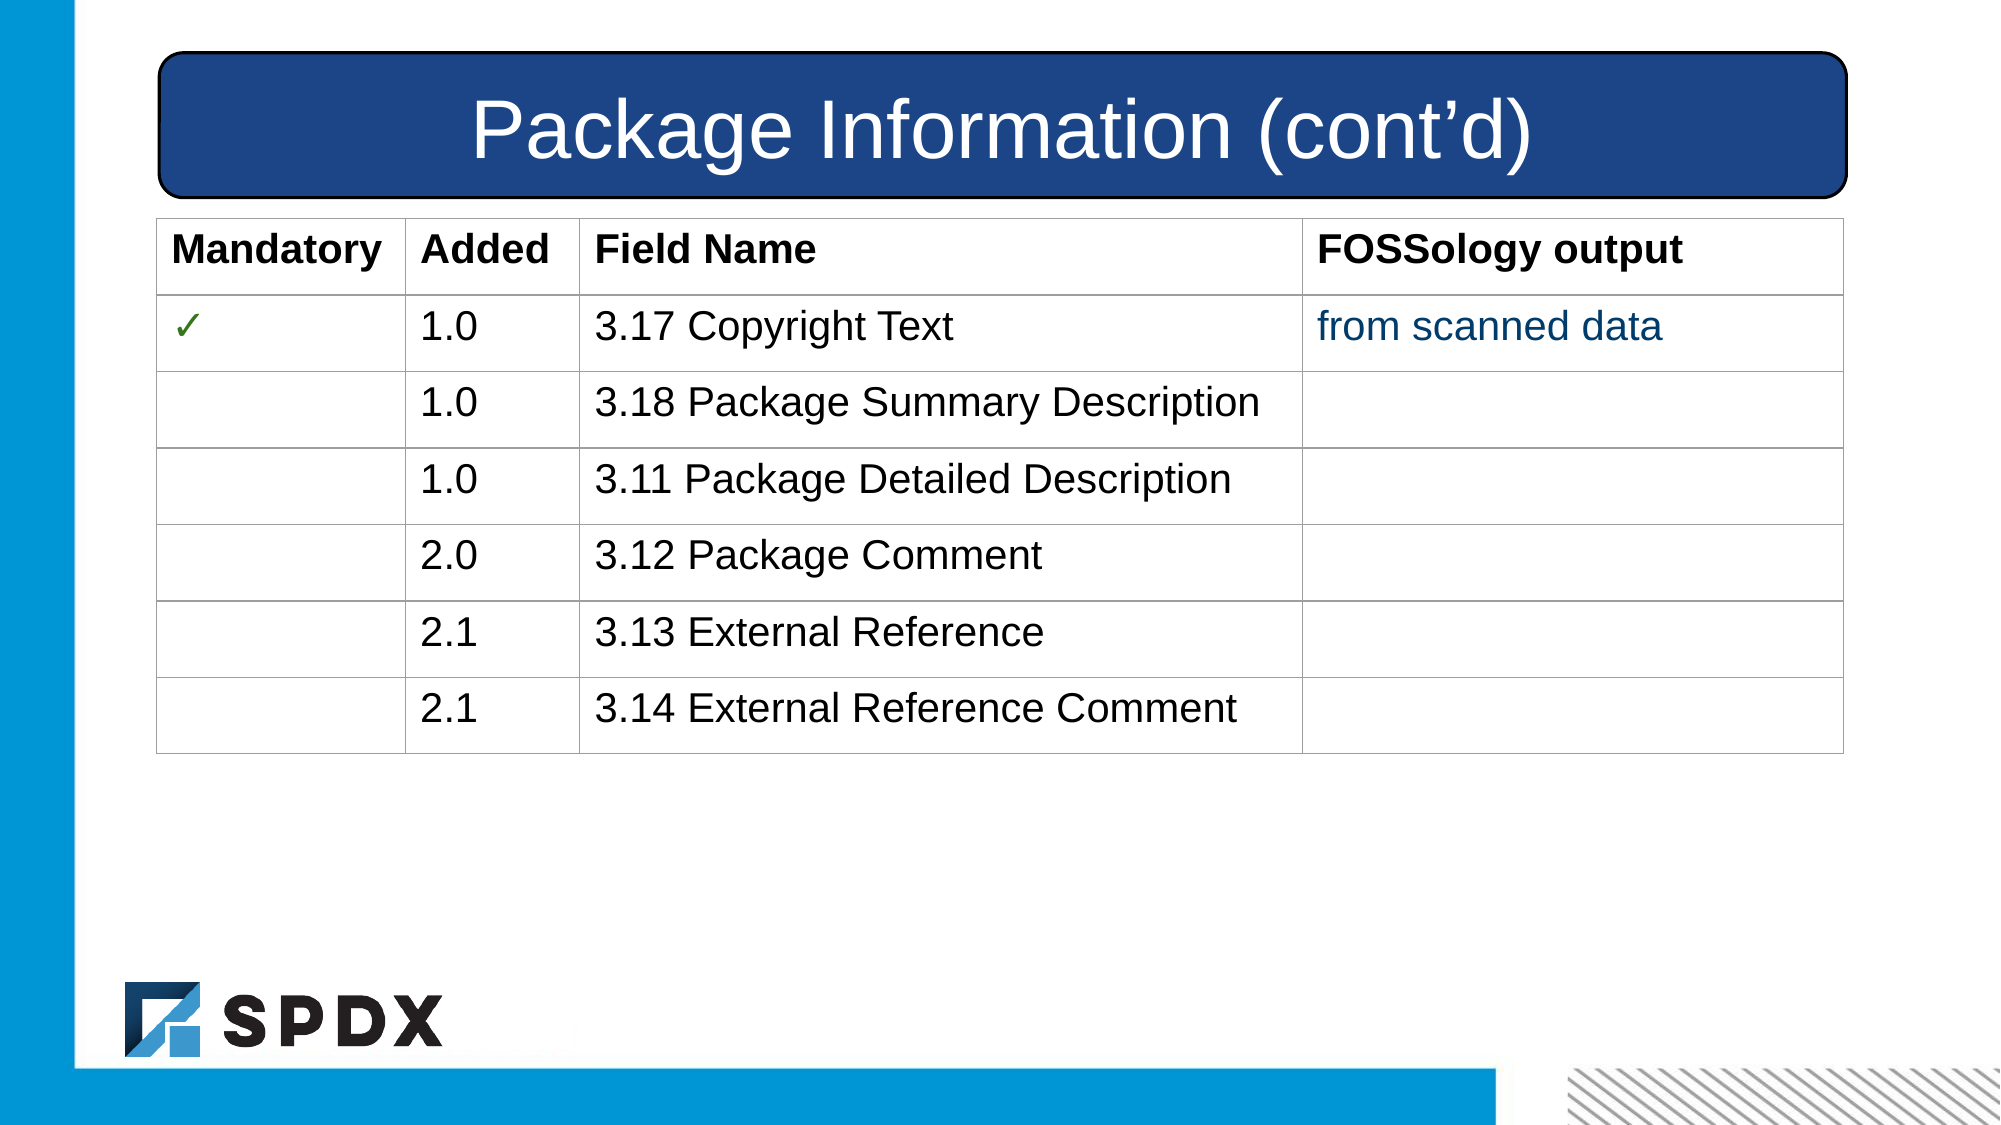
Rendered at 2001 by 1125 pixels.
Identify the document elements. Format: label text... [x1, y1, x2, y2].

table_header Field Name [580, 219, 1302, 294]
picture [74, 0, 2000, 1125]
table_cell 3.14 External Reference Comment [580, 678, 1302, 753]
table_cell 1.0 [406, 296, 579, 371]
table_cell 2.0 [406, 525, 579, 600]
table_cell 3.11 Package Detailed Description [580, 449, 1302, 524]
table_cell 2.1 [406, 678, 579, 753]
table_header FOSSology output [1303, 219, 1843, 294]
table_cell [1303, 602, 1843, 677]
table_cell [157, 525, 405, 600]
table_cell 1.0 [406, 372, 579, 447]
table_cell [1303, 525, 1843, 600]
table_header Added [406, 219, 579, 294]
table_cell ✓ [157, 296, 405, 371]
table_cell from scanned data [1303, 296, 1843, 371]
table_cell [1303, 678, 1843, 753]
table_cell [1303, 449, 1843, 524]
table_cell [157, 372, 405, 447]
table_cell 1.0 [406, 449, 579, 524]
table_cell 3.13 External Reference [580, 602, 1302, 677]
table_cell [157, 449, 405, 524]
table_cell 3.17 Copyright Text [580, 296, 1302, 371]
text_box Package Information (cont’d) [159, 52, 1847, 198]
table_cell 3.12 Package Comment [580, 525, 1302, 600]
table_cell [157, 602, 405, 677]
table_cell [157, 678, 405, 753]
table_cell 2.1 [406, 602, 579, 677]
table_cell [1303, 372, 1843, 447]
table_header Mandatory [157, 219, 405, 294]
table_cell 3.18 Package Summary Description [580, 372, 1302, 447]
